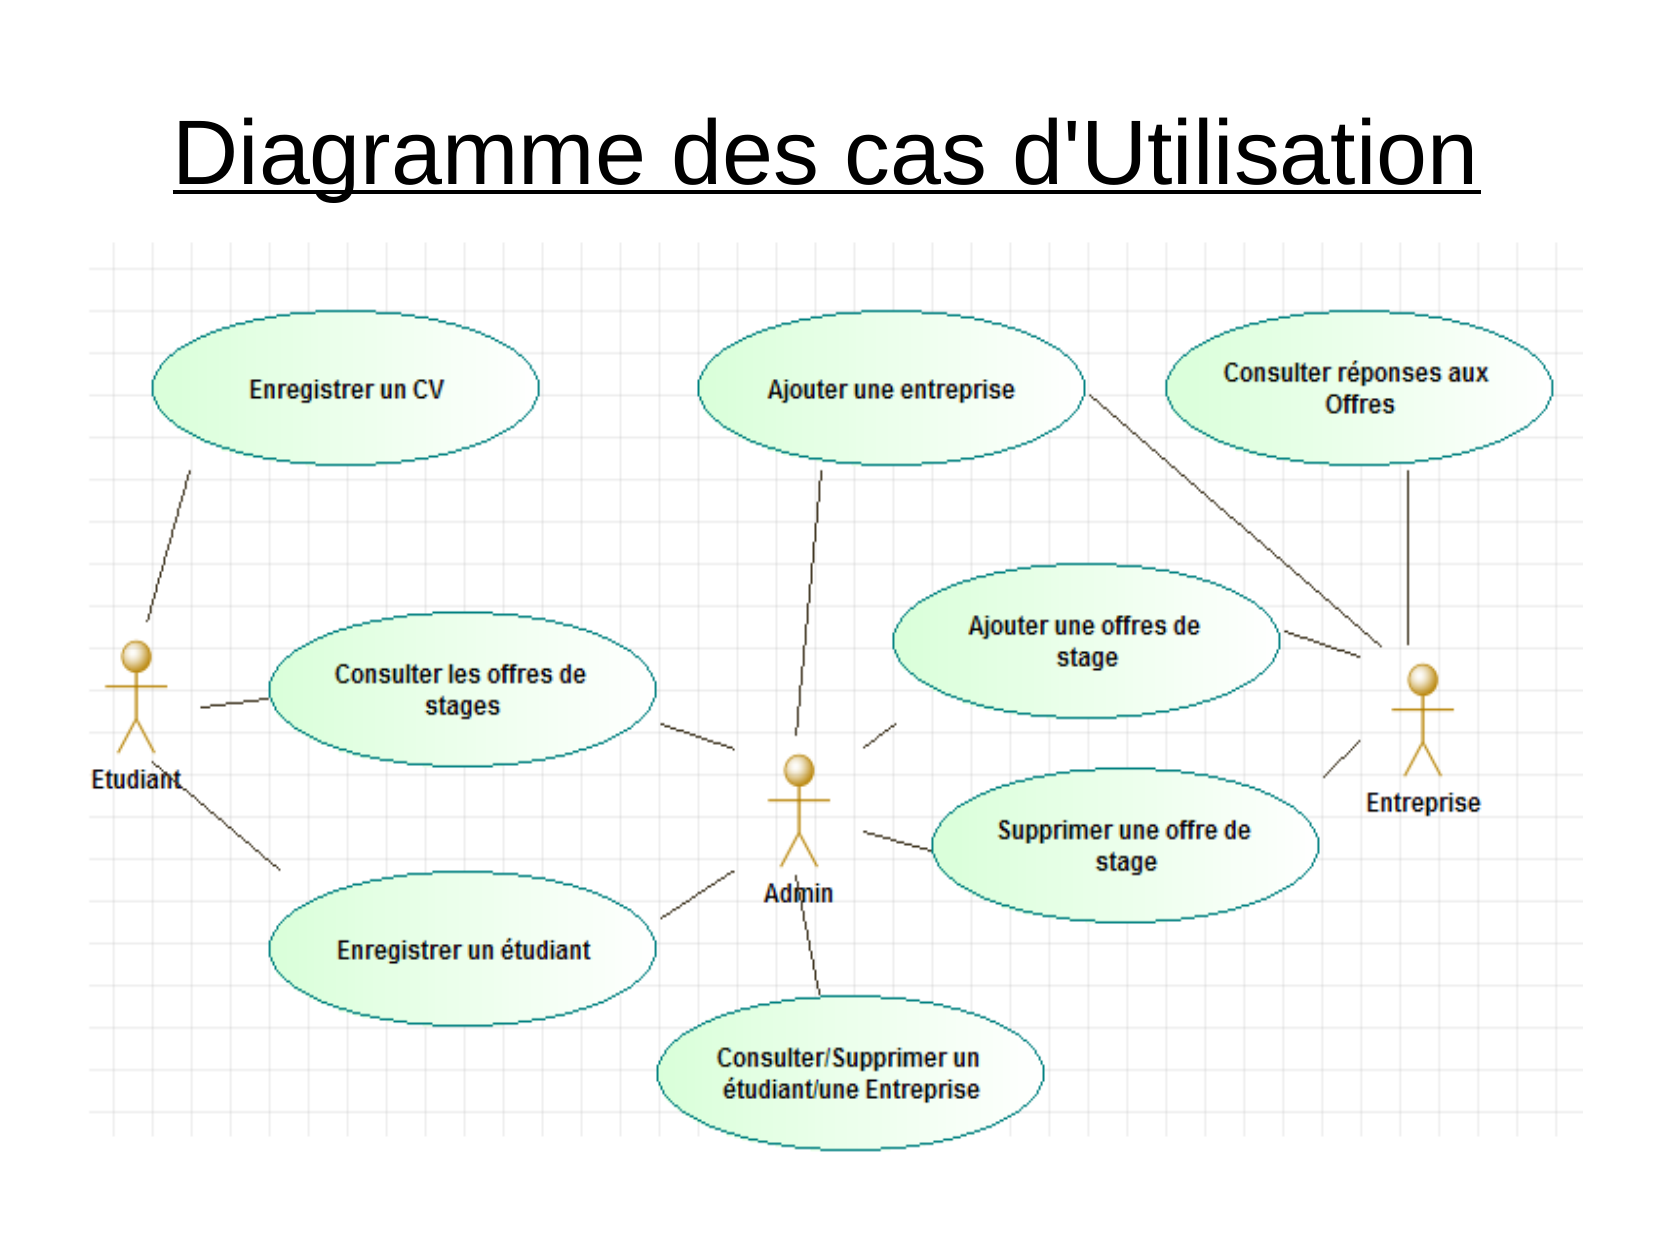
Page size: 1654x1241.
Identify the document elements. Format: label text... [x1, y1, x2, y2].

title Diagramme des cas d'Utilisation [82, 49, 1571, 241]
picture [82, 241, 1583, 1158]
